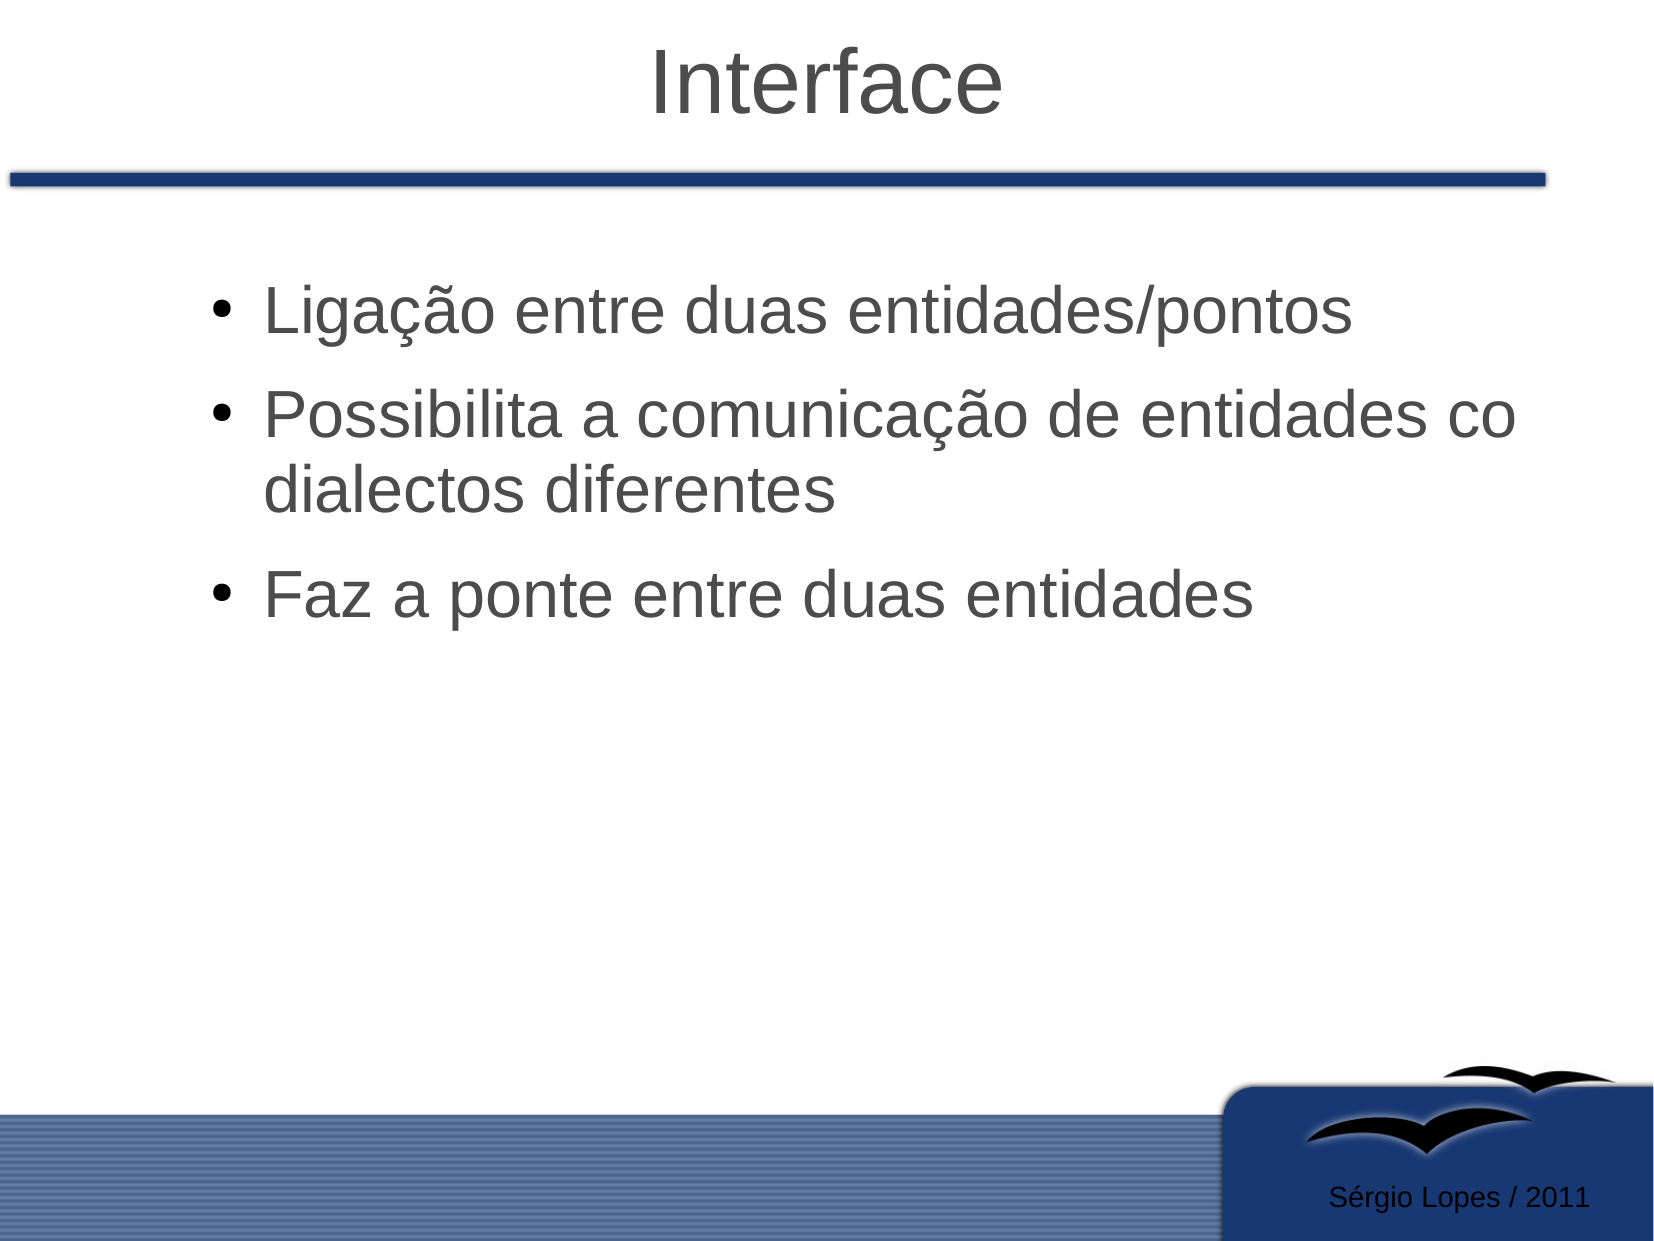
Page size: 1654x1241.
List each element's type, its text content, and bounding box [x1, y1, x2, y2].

picture [0, 0, 1654, 1241]
text_box Sérgio Lopes / 2011 [1328, 1181, 1588, 1214]
list Ligação entre duas entidades/pontos Possibilita a comunicação de entidades co dialectos diferentes Faz a ponte entre duas entidades [121, 273, 1534, 1056]
title Interface [121, 0, 1534, 164]
